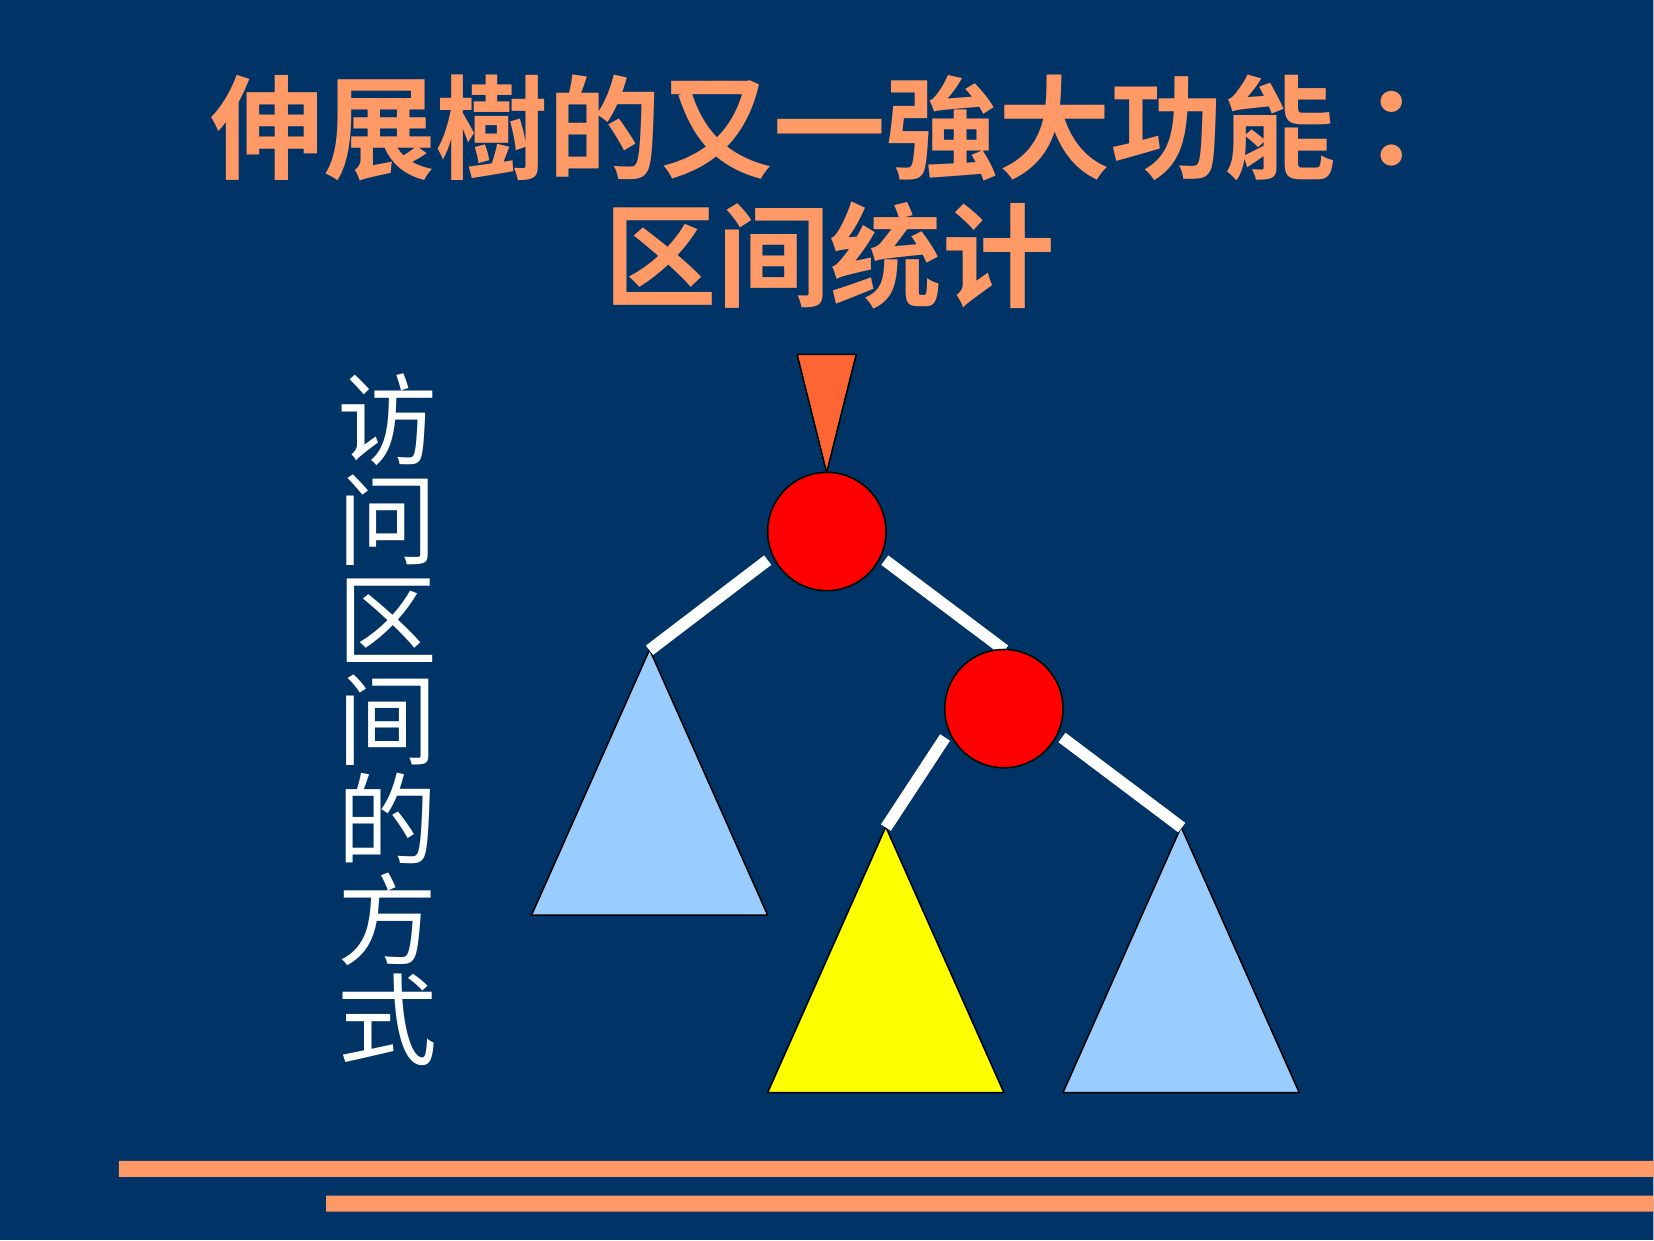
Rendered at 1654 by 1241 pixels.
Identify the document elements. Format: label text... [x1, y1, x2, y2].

text_box [531, 650, 768, 916]
text_box 访问区间的方式 [299, 354, 444, 1123]
text_box [767, 828, 1004, 1093]
title 伸展樹的又一強大功能： 区间统计 [123, 68, 1536, 325]
text_box [767, 354, 887, 591]
text_box [1062, 828, 1300, 1093]
text_box [944, 649, 1064, 768]
